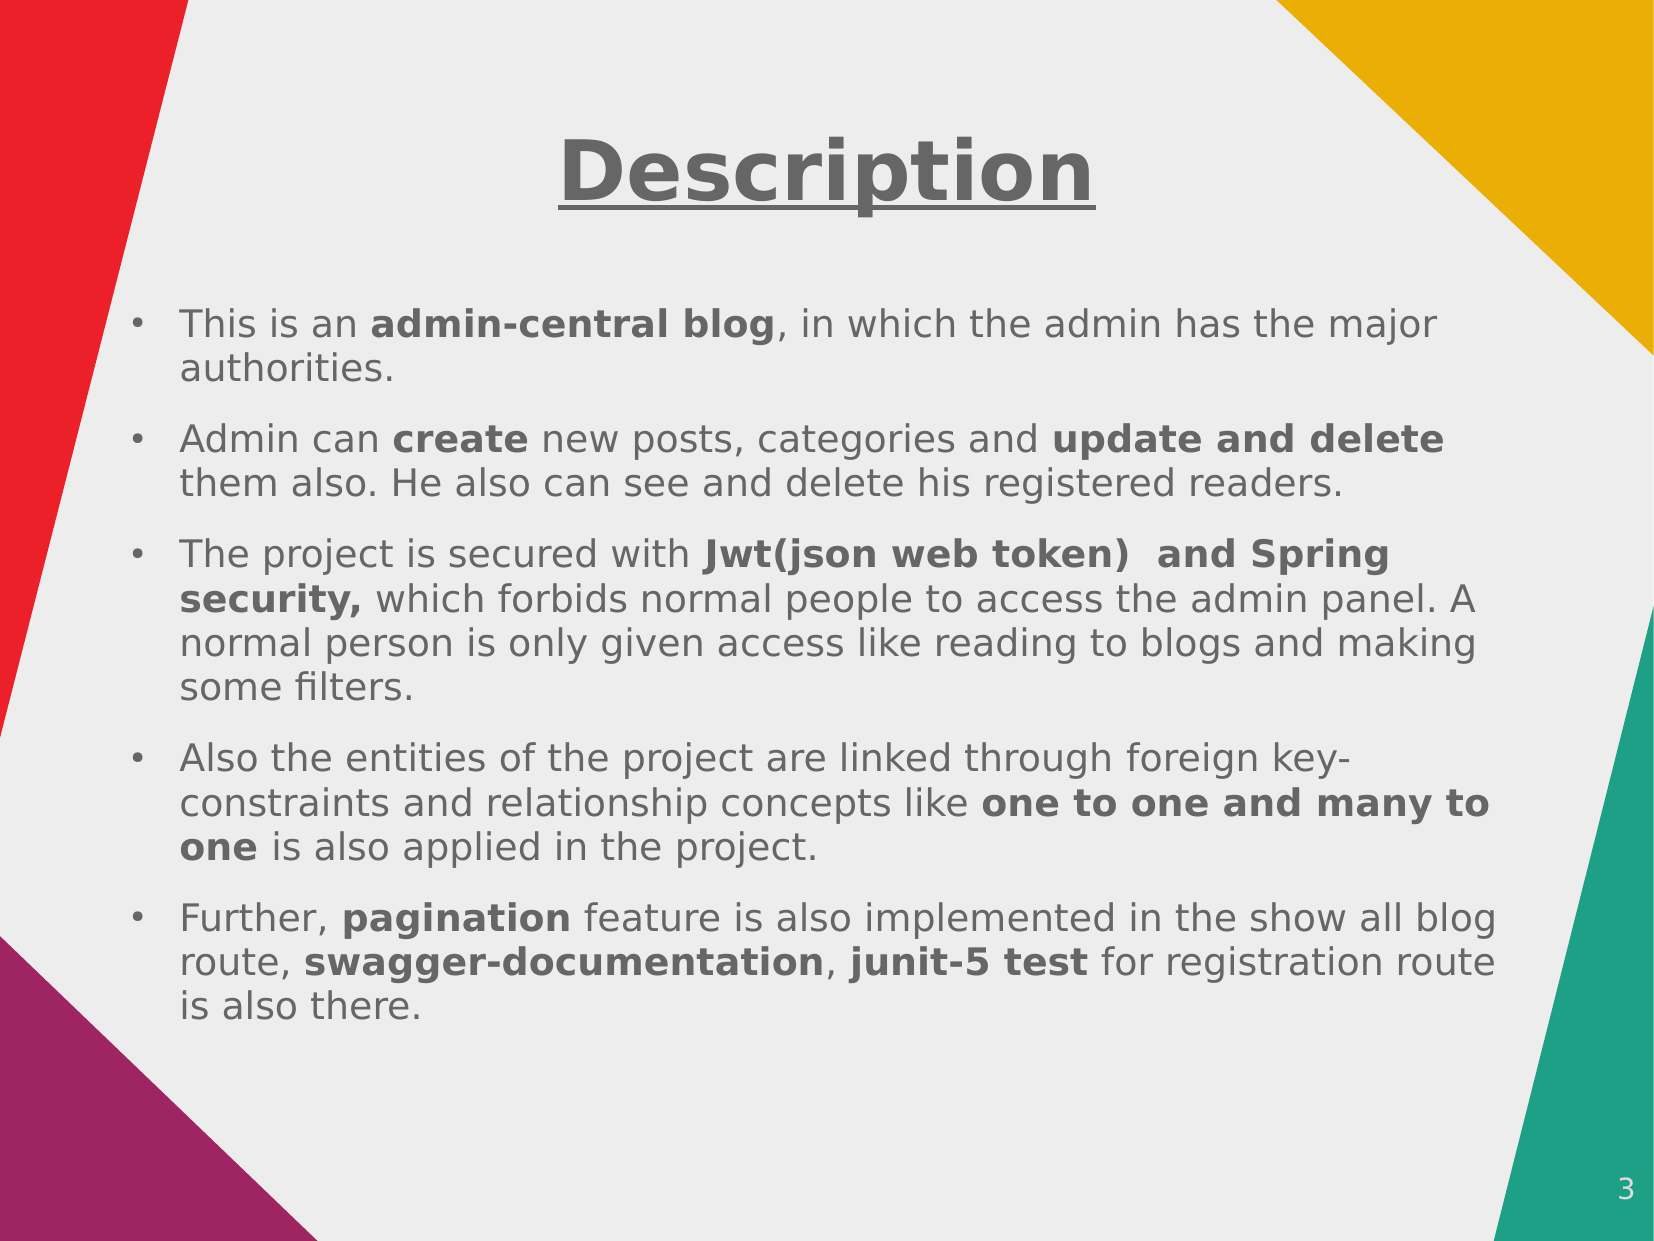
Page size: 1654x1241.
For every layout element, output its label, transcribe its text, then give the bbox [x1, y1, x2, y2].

list This is an admin-central blog, in which the admin has the major authorities. Admin can create new posts, categories and update and delete them also. He also can see and delete his registered readers. The project is secured with Jwt(json web token) and Spring security, which forbids normal people to access the admin panel. A normal person is only given access like reading to blogs and making some filters. Also the entities of the project are linked through foreign key-constraints and relationship concepts like one to one and many to one is also applied in the project. Further, pagination feature is also implemented in the show all blog route, swagger-documentation, junit-5 test for registration route is also there. [114, 302, 1539, 1033]
title Description [114, 73, 1539, 271]
